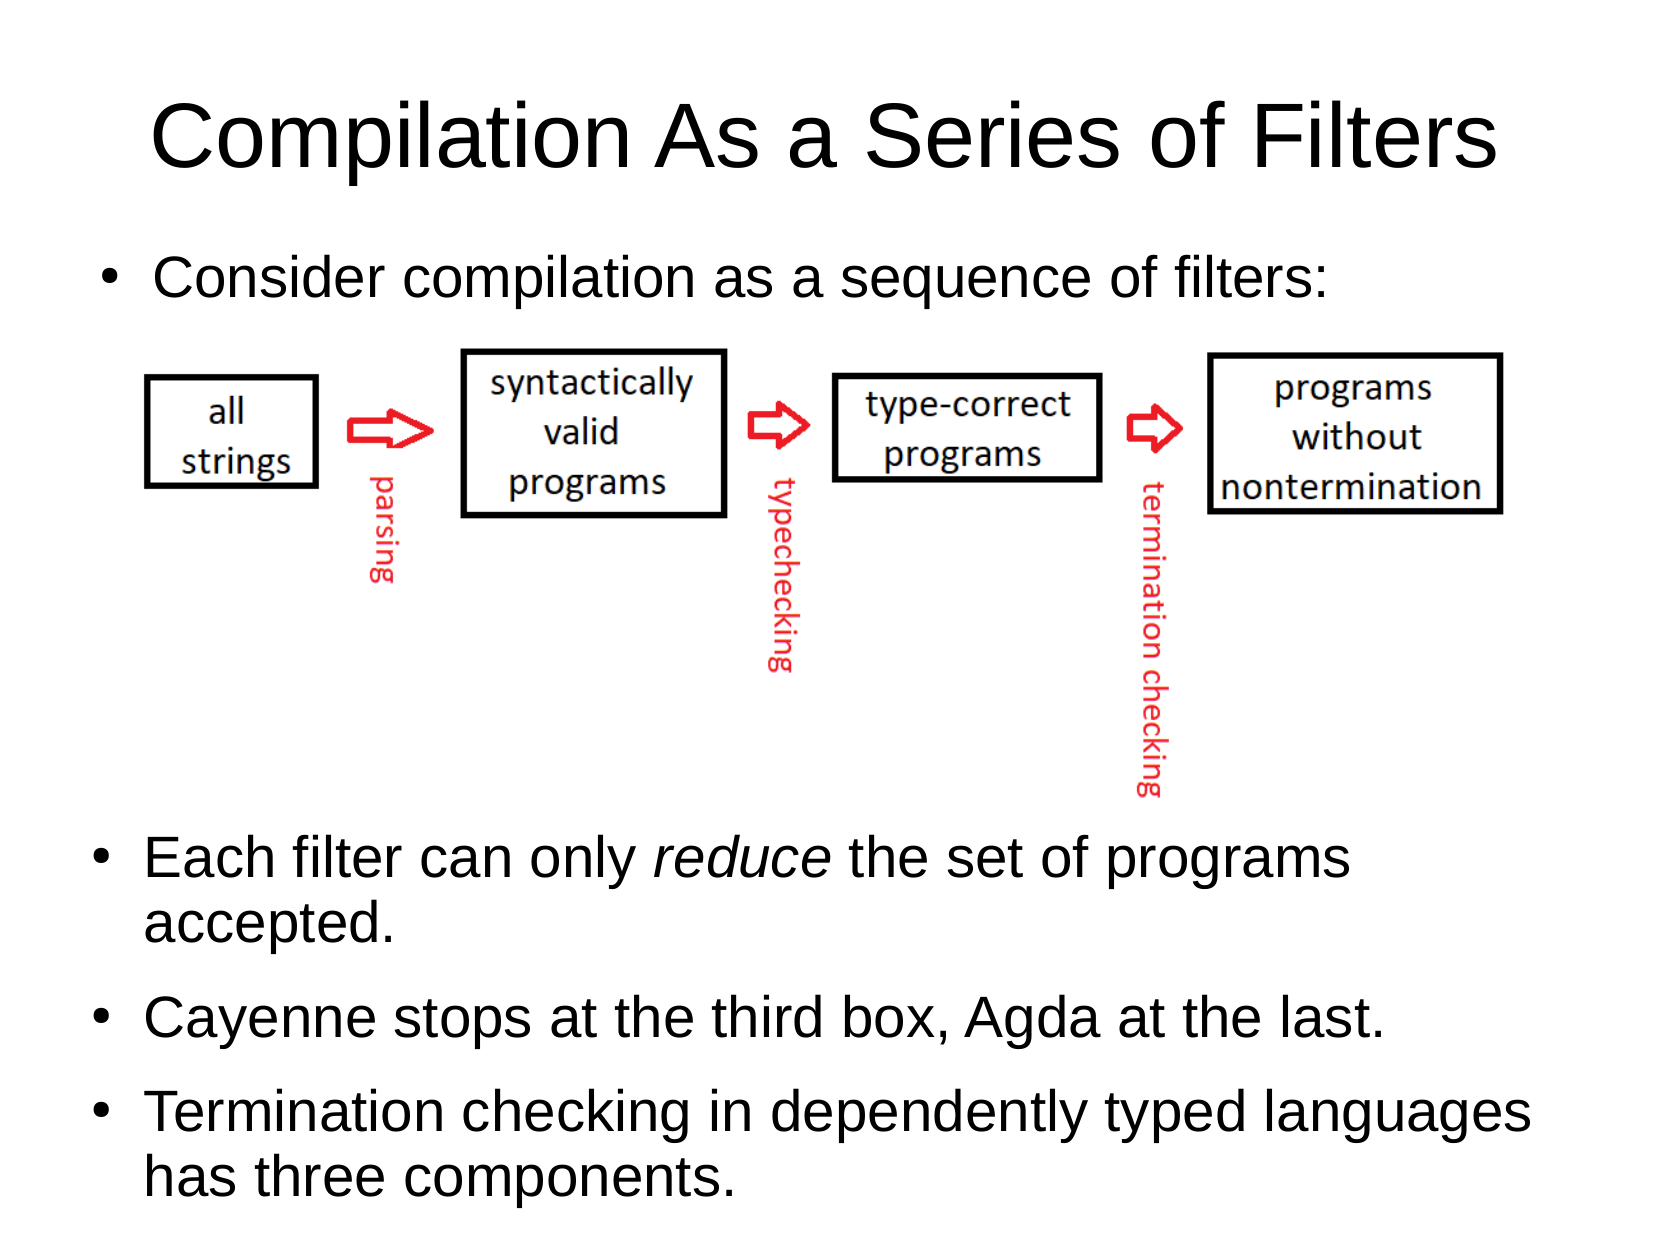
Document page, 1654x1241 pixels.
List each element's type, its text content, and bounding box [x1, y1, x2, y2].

list Each filter can only reduce the set of programs accepted. Cayenne stops at the third box, Agda at the last. Termination checking in dependently typed languages has three components. [73, 825, 1562, 1208]
list Consider compilation as a sequence of filters: [81, 245, 1570, 346]
title Compilation As a Series of Filters [81, 46, 1570, 226]
picture [0, 133, 1654, 961]
